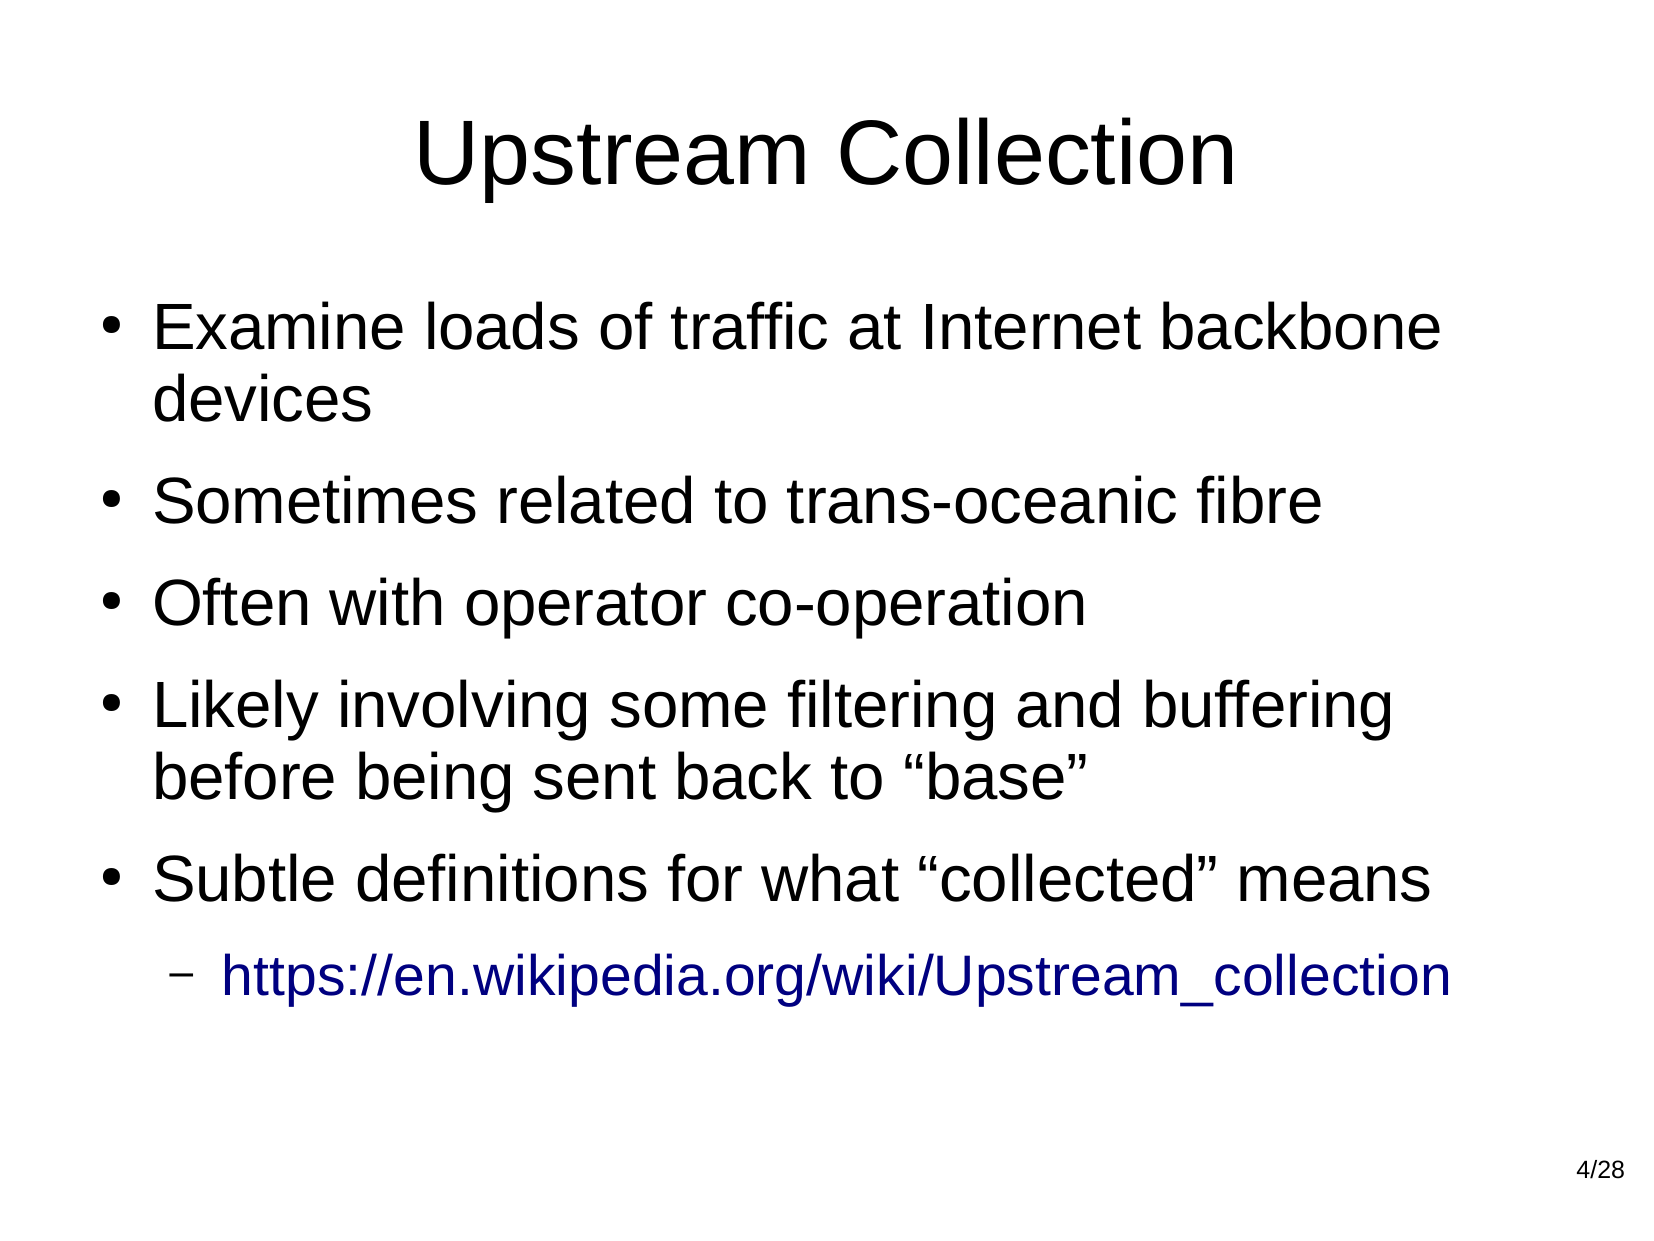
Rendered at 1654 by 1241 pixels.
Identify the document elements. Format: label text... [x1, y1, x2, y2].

title Upstream Collection [82, 49, 1571, 257]
list Examine loads of traffic at Internet backbone devices Sometimes related to trans-oceanic fibre Often with operator co-operation Likely involving some filtering and buffering before being sent back to “base” Subtle definitions for what “collected” means https://en.wikipedia.org/wiki/Upstream_collection [82, 290, 1571, 1010]
